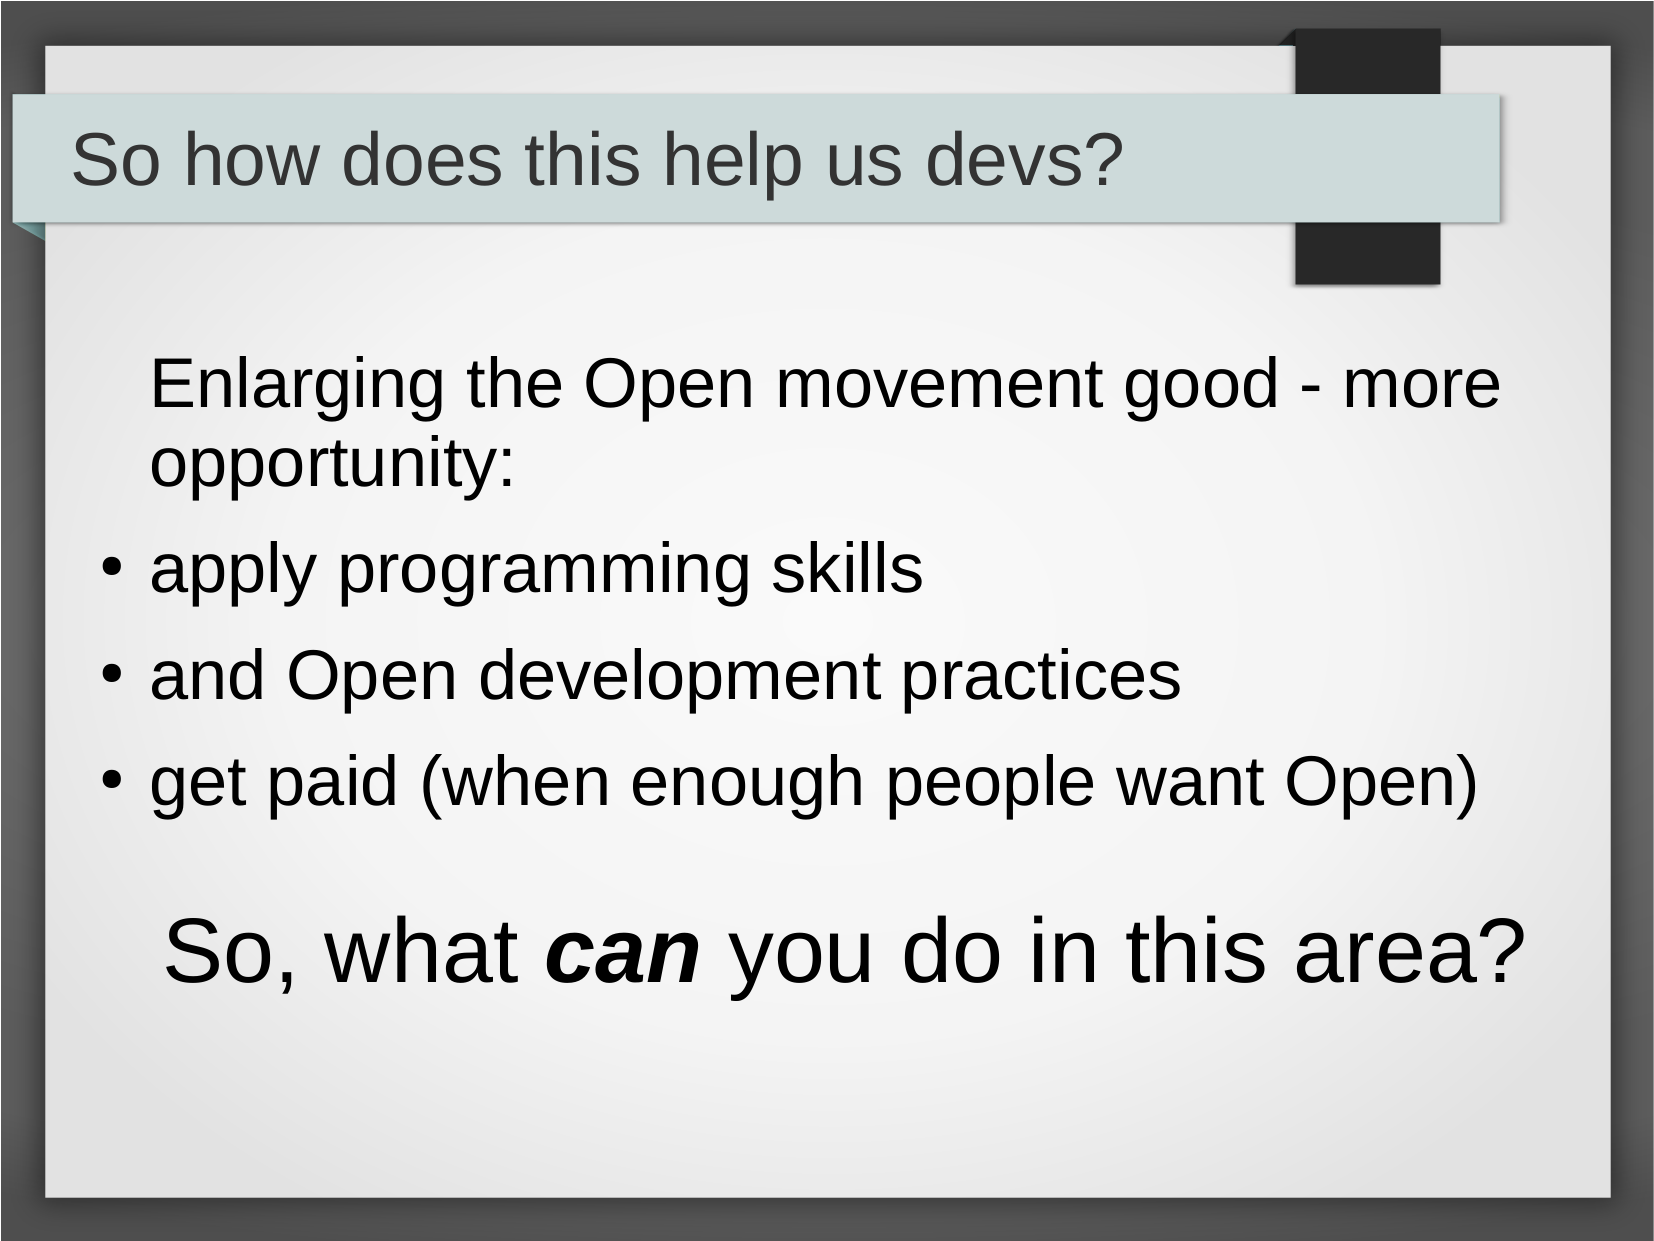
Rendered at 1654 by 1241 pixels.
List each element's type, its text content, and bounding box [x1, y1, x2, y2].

list So, what can you do in this area? [82, 719, 1538, 1063]
picture [1, 1, 1654, 1241]
list Enlarging the Open movement good - more opportunity: apply programming skills and Open development practices get paid (when enough people want Open) [82, 343, 1538, 719]
title So how does this help us devs? [70, 106, 1229, 213]
